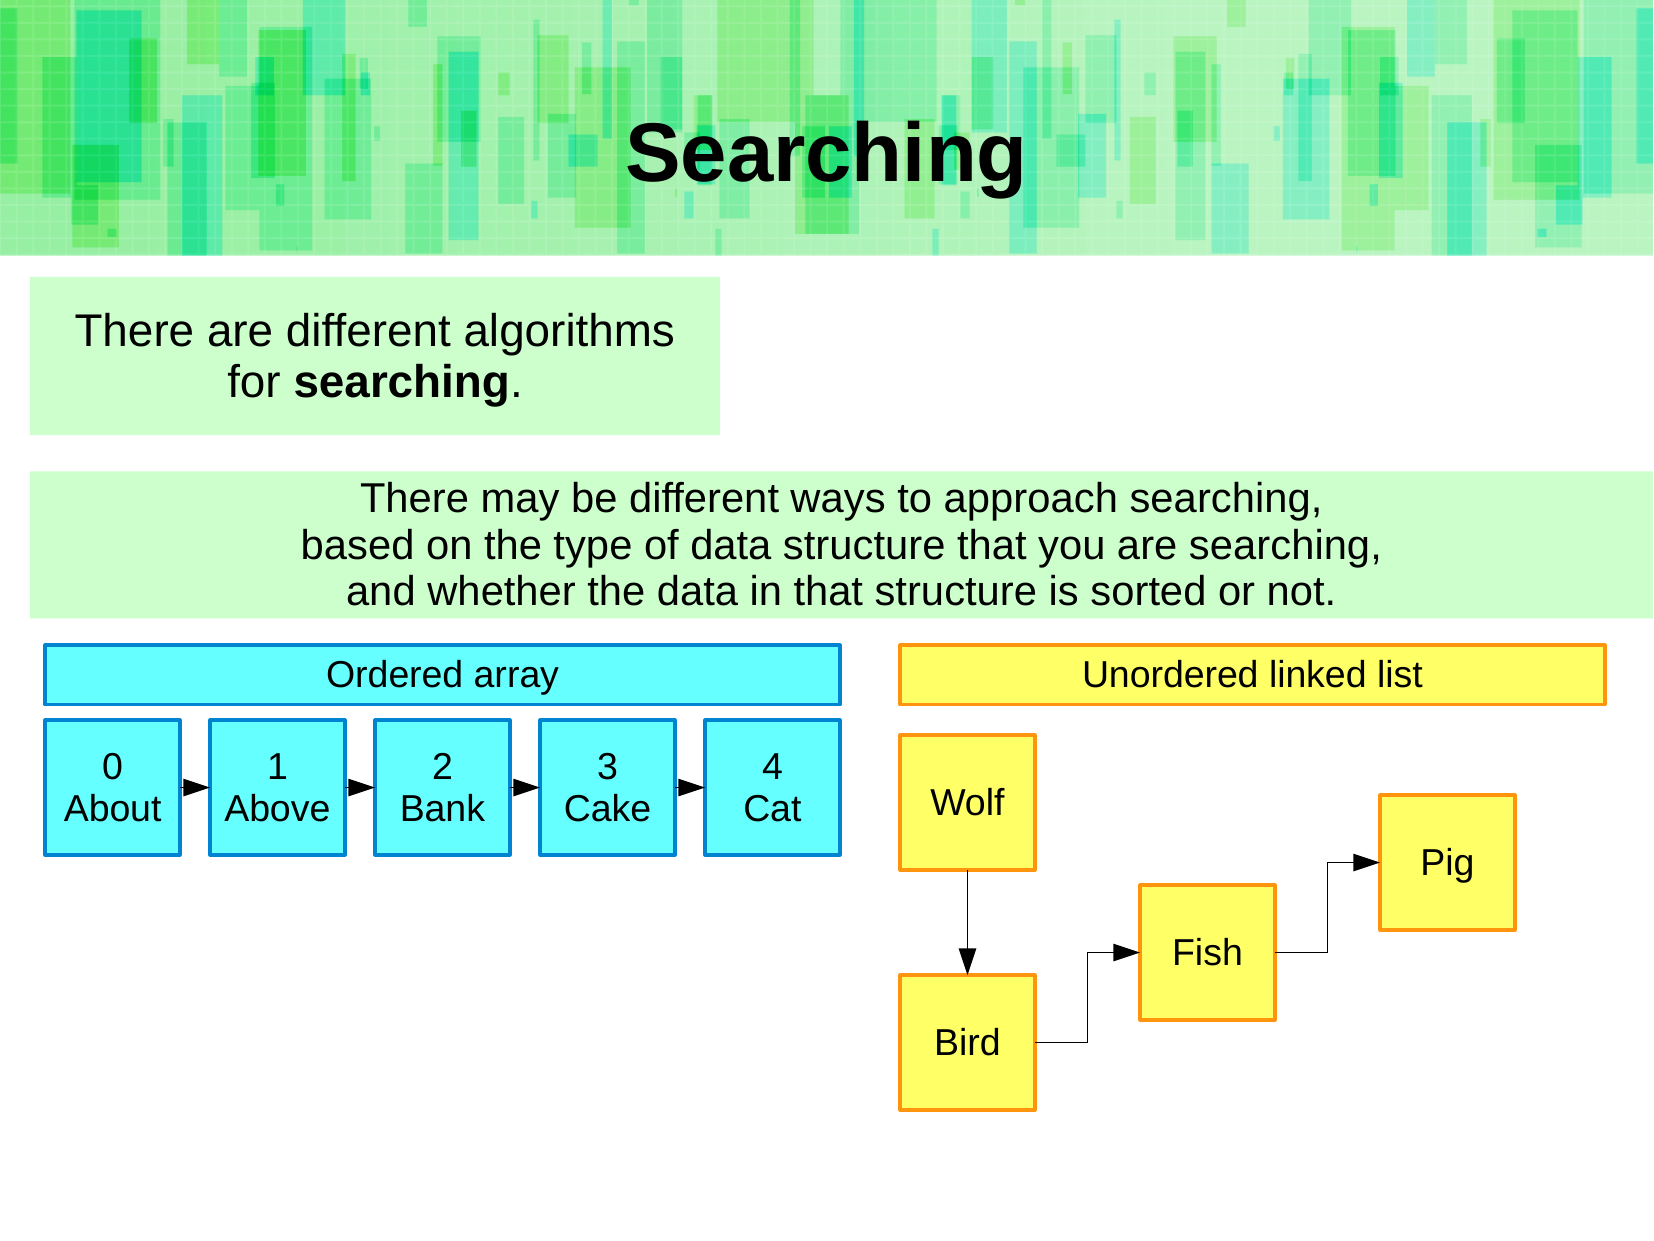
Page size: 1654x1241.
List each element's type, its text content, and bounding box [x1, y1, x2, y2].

text_box Fish [1140, 885, 1276, 1021]
text_box 0 About [45, 720, 181, 856]
text_box There are different algorithms for searching. [30, 276, 721, 436]
text_box Unordered linked list [900, 645, 1606, 705]
picture [0, 0, 1654, 1241]
text_box Bird [900, 975, 1036, 1111]
text_box 3 Cake [540, 720, 676, 856]
text_box 1 Above [210, 720, 346, 856]
text_box 4 Cat [705, 720, 841, 856]
text_box Ordered array [45, 645, 841, 705]
text_box Wolf [900, 735, 1036, 871]
text_box 2 Bank [375, 720, 511, 856]
text_box Pig [1380, 795, 1516, 931]
title Searching [82, 49, 1571, 257]
text_box There may be different ways to approach searching, based on the type of data structure that you are searching, and whether the data in that structure is sorted or not. [30, 471, 1653, 619]
